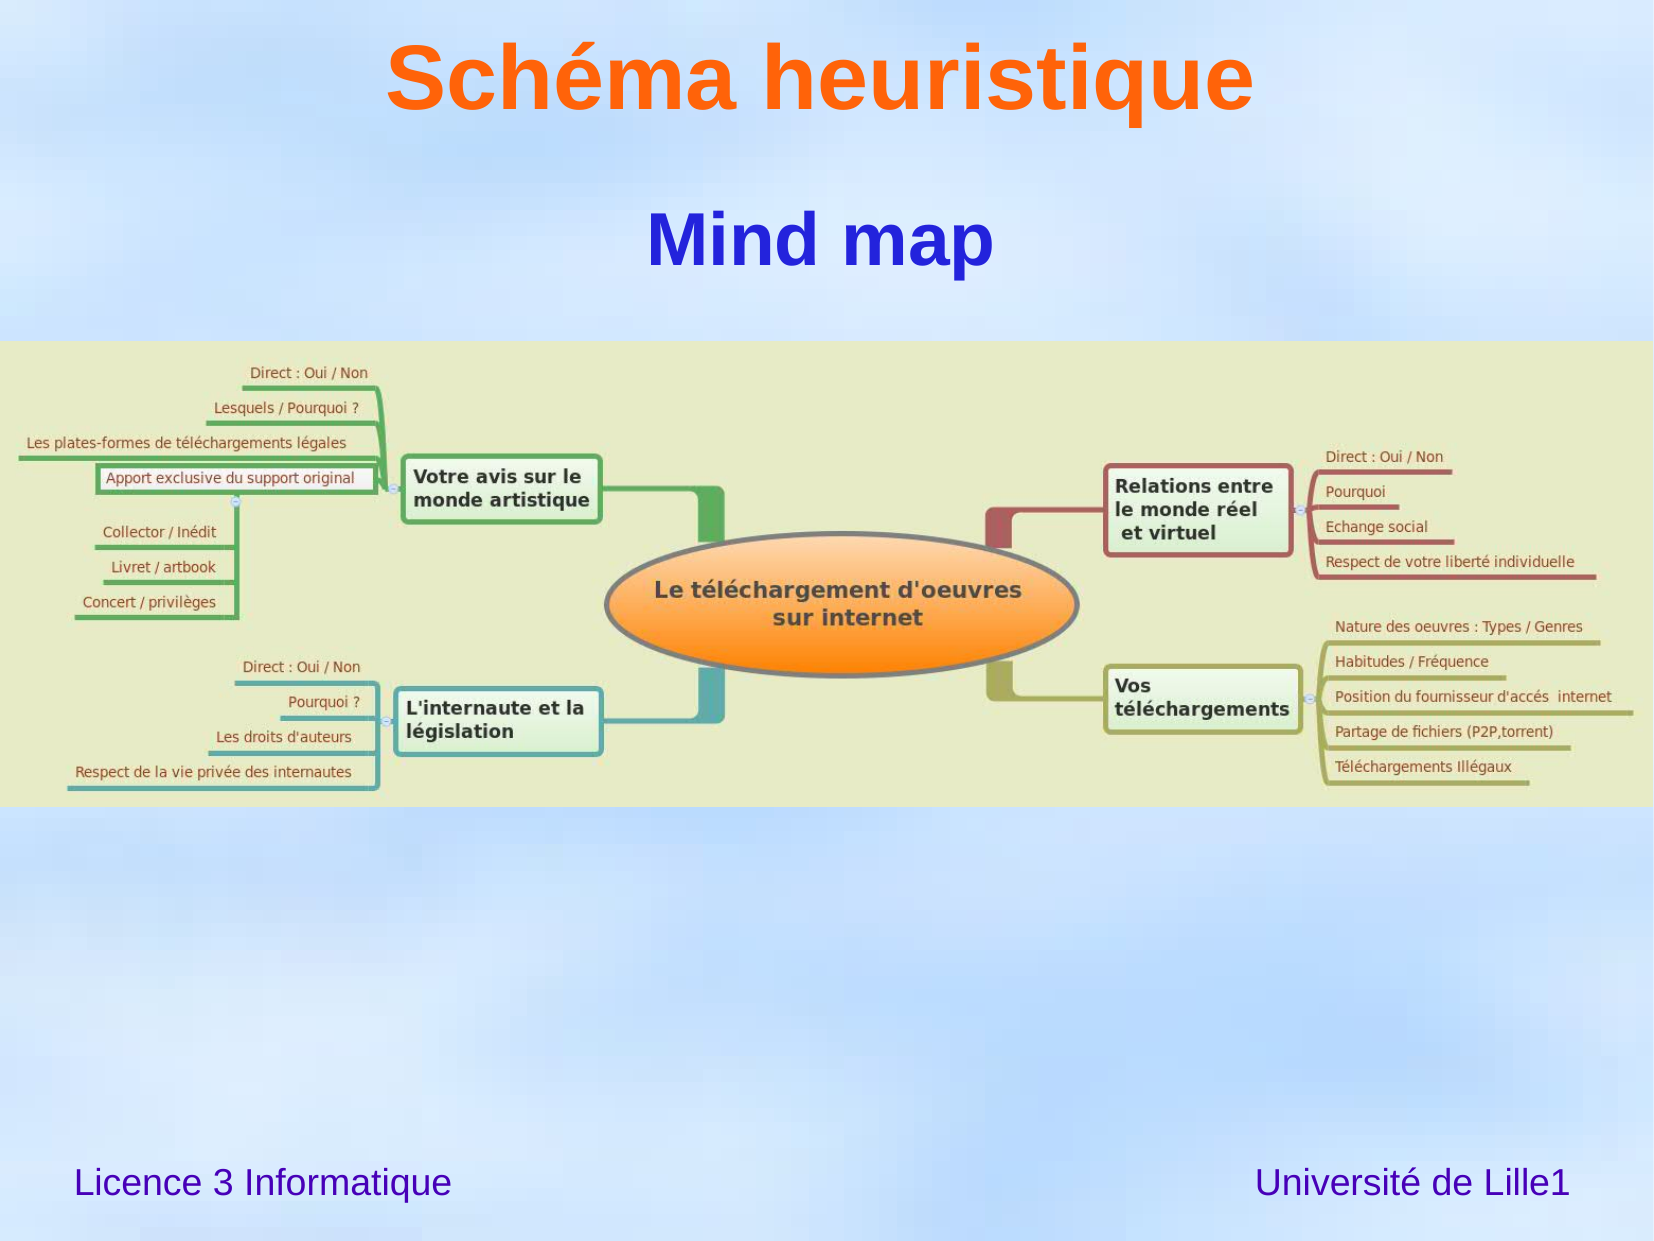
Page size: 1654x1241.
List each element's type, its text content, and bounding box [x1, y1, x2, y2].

title Mind map [76, 184, 1565, 296]
title Schéma heuristique [76, 7, 1565, 148]
text_box Licence 3 Informatique Université de Lille1 [59, 1153, 1625, 1211]
picture [0, 0, 1654, 1241]
